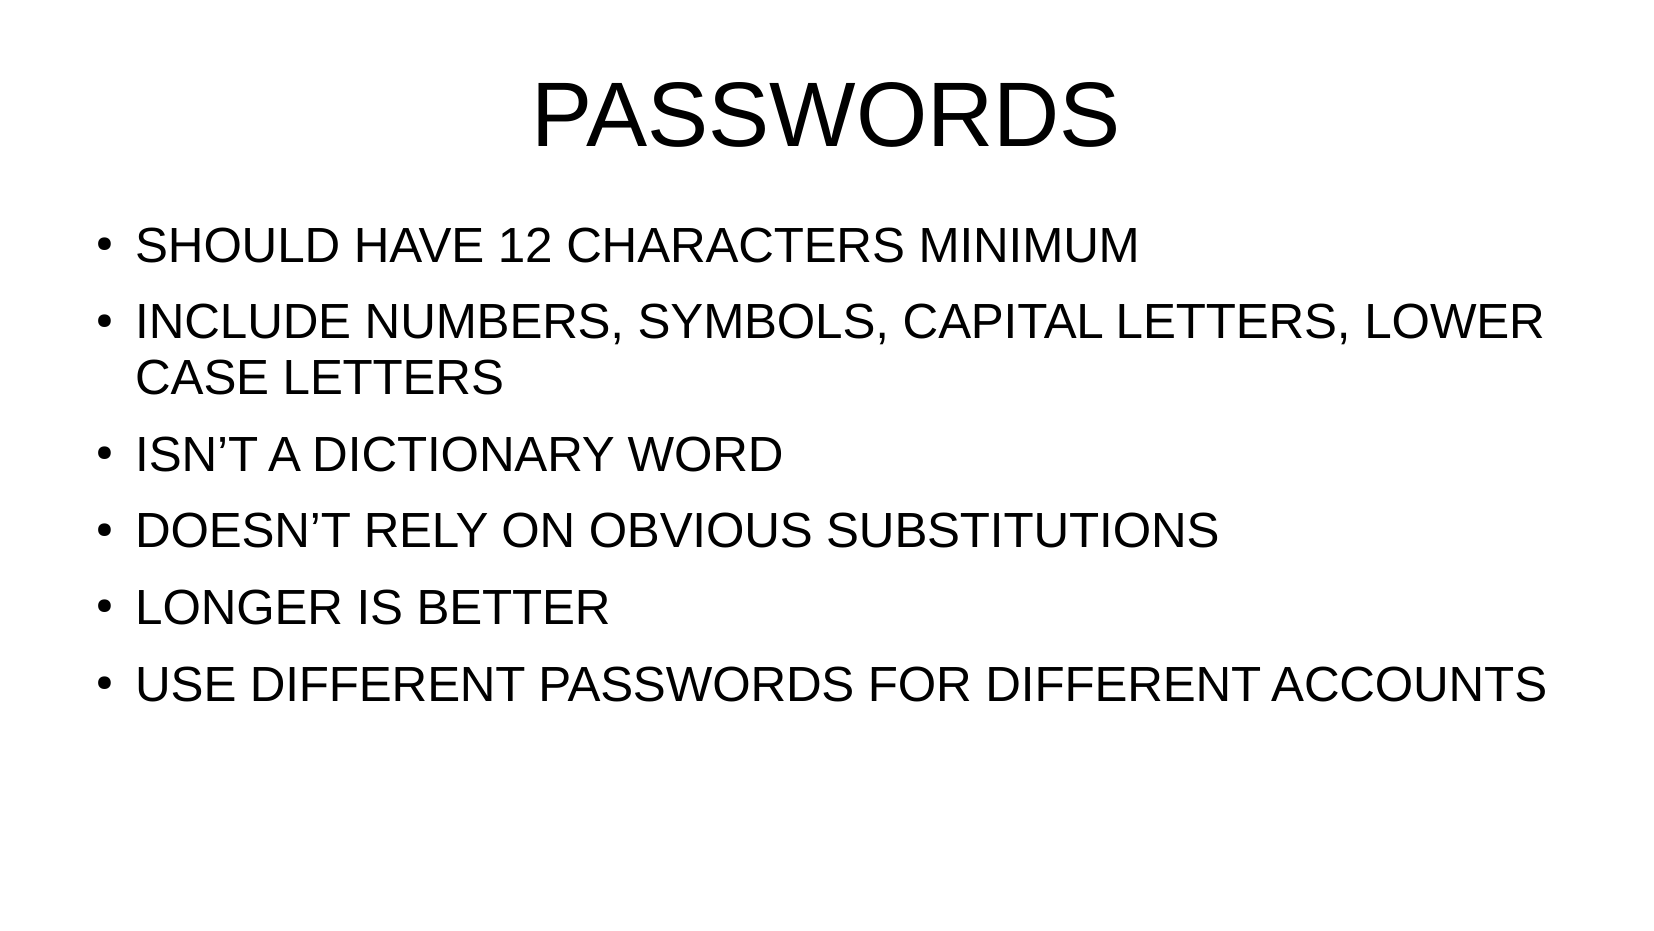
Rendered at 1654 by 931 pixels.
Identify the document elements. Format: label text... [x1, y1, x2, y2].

title PASSWORDS [82, 37, 1571, 193]
list SHOULD HAVE 12 CHARACTERS MINIMUM INCLUDE NUMBERS, SYMBOLS, CAPITAL LETTERS, LOWER CASE LETTERS ISN’T A DICTIONARY WORD DOESN’T RELY ON OBVIOUS SUBSTITUTIONS LONGER IS BETTER USE DIFFERENT PASSWORDS FOR DIFFERENT ACCOUNTS [82, 217, 1571, 758]
